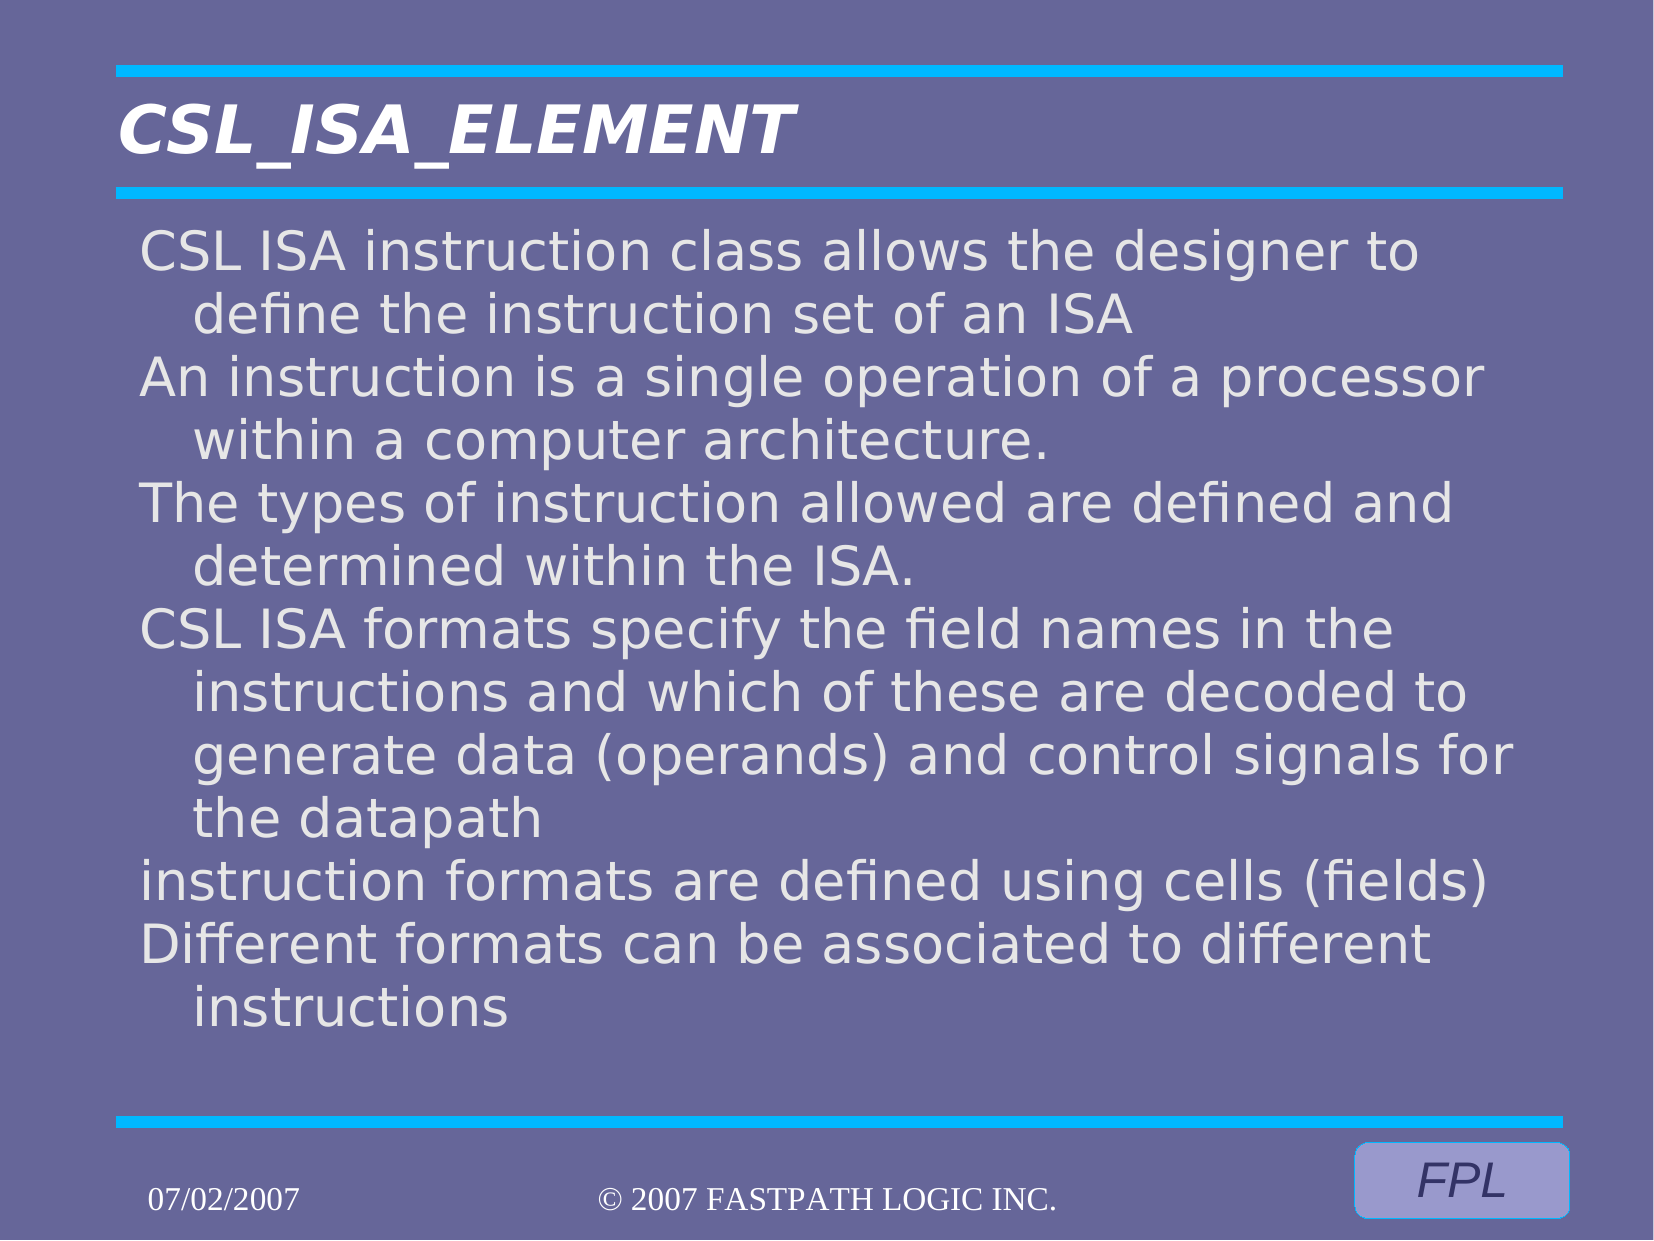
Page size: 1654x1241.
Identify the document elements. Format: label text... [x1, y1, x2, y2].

title CSL_ISA_ELEMENT [118, 41, 1531, 219]
list CSL ISA instruction class allows the designer to define the instruction set of an ISA An instruction is a single operation of a processor within a computer architecture. The types of instruction allowed are defined and determined within the ISA. CSL ISA formats specify the field names in the instructions and which of these are decoded to generate data (operands) and control signals for the datapath instruction formats are defined using cells (fields) Different formats can be associated to different instructions [121, 220, 1561, 1133]
